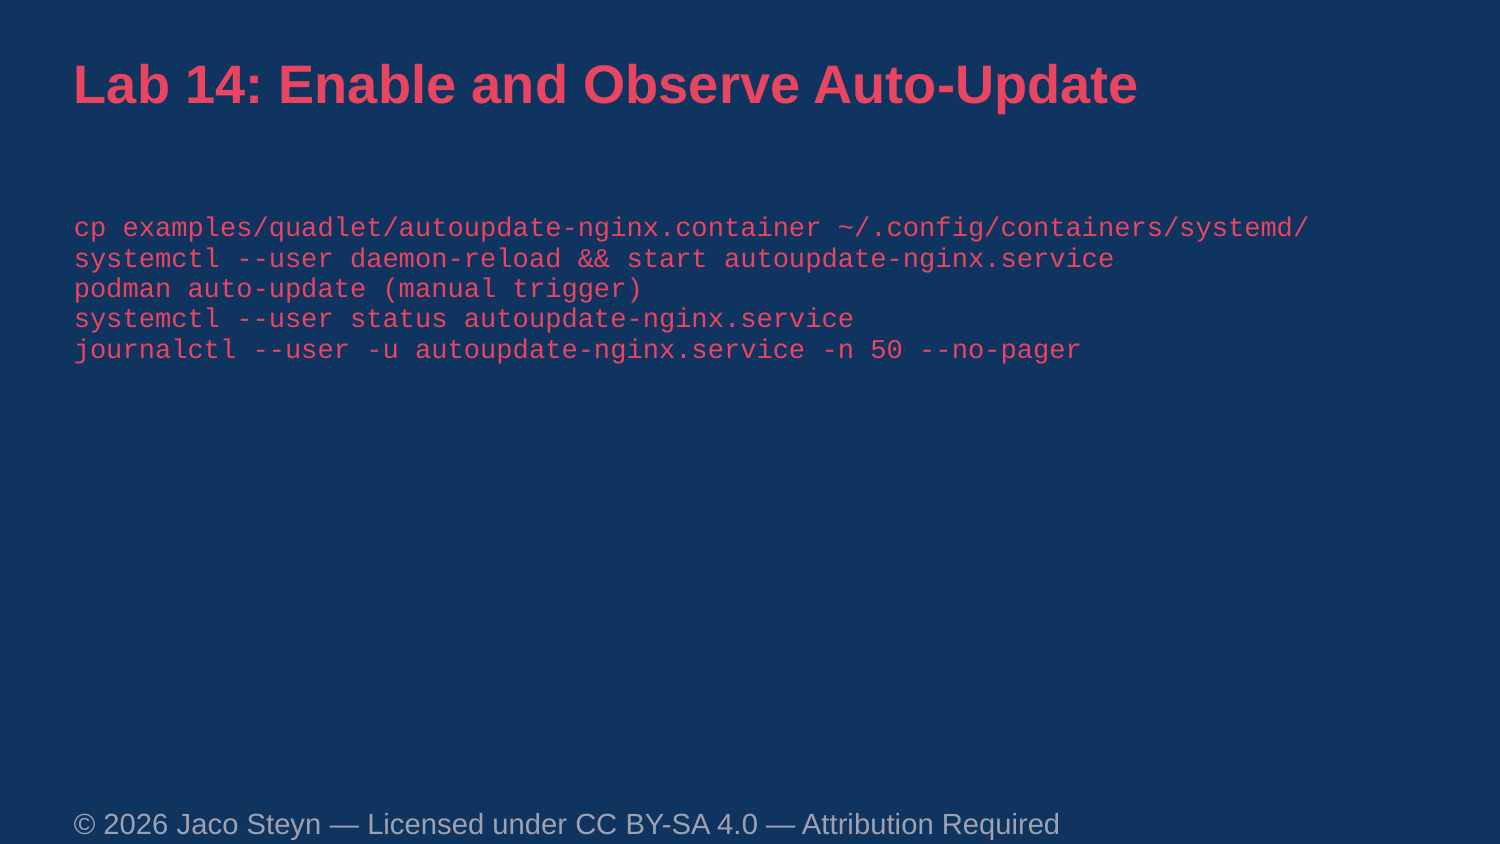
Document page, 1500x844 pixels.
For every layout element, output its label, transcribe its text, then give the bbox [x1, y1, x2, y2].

text_box © 2026 Jaco Steyn — Licensed under CC BY-SA 4.0 — Attribution Required [59, 800, 1441, 836]
title Lab 14: Enable and Observe Auto-Update [59, 47, 1441, 166]
text_box cp examples/quadlet/autoupdate-nginx.container ~/.config/containers/systemd/ systemctl --user daemon-reload && start autoupdate-nginx.service podman auto-update (manual trigger) systemctl --user status autoupdate-nginx.service journalctl --user -u autoupdate-nginx.service -n 50 --no-pager [59, 206, 1441, 798]
